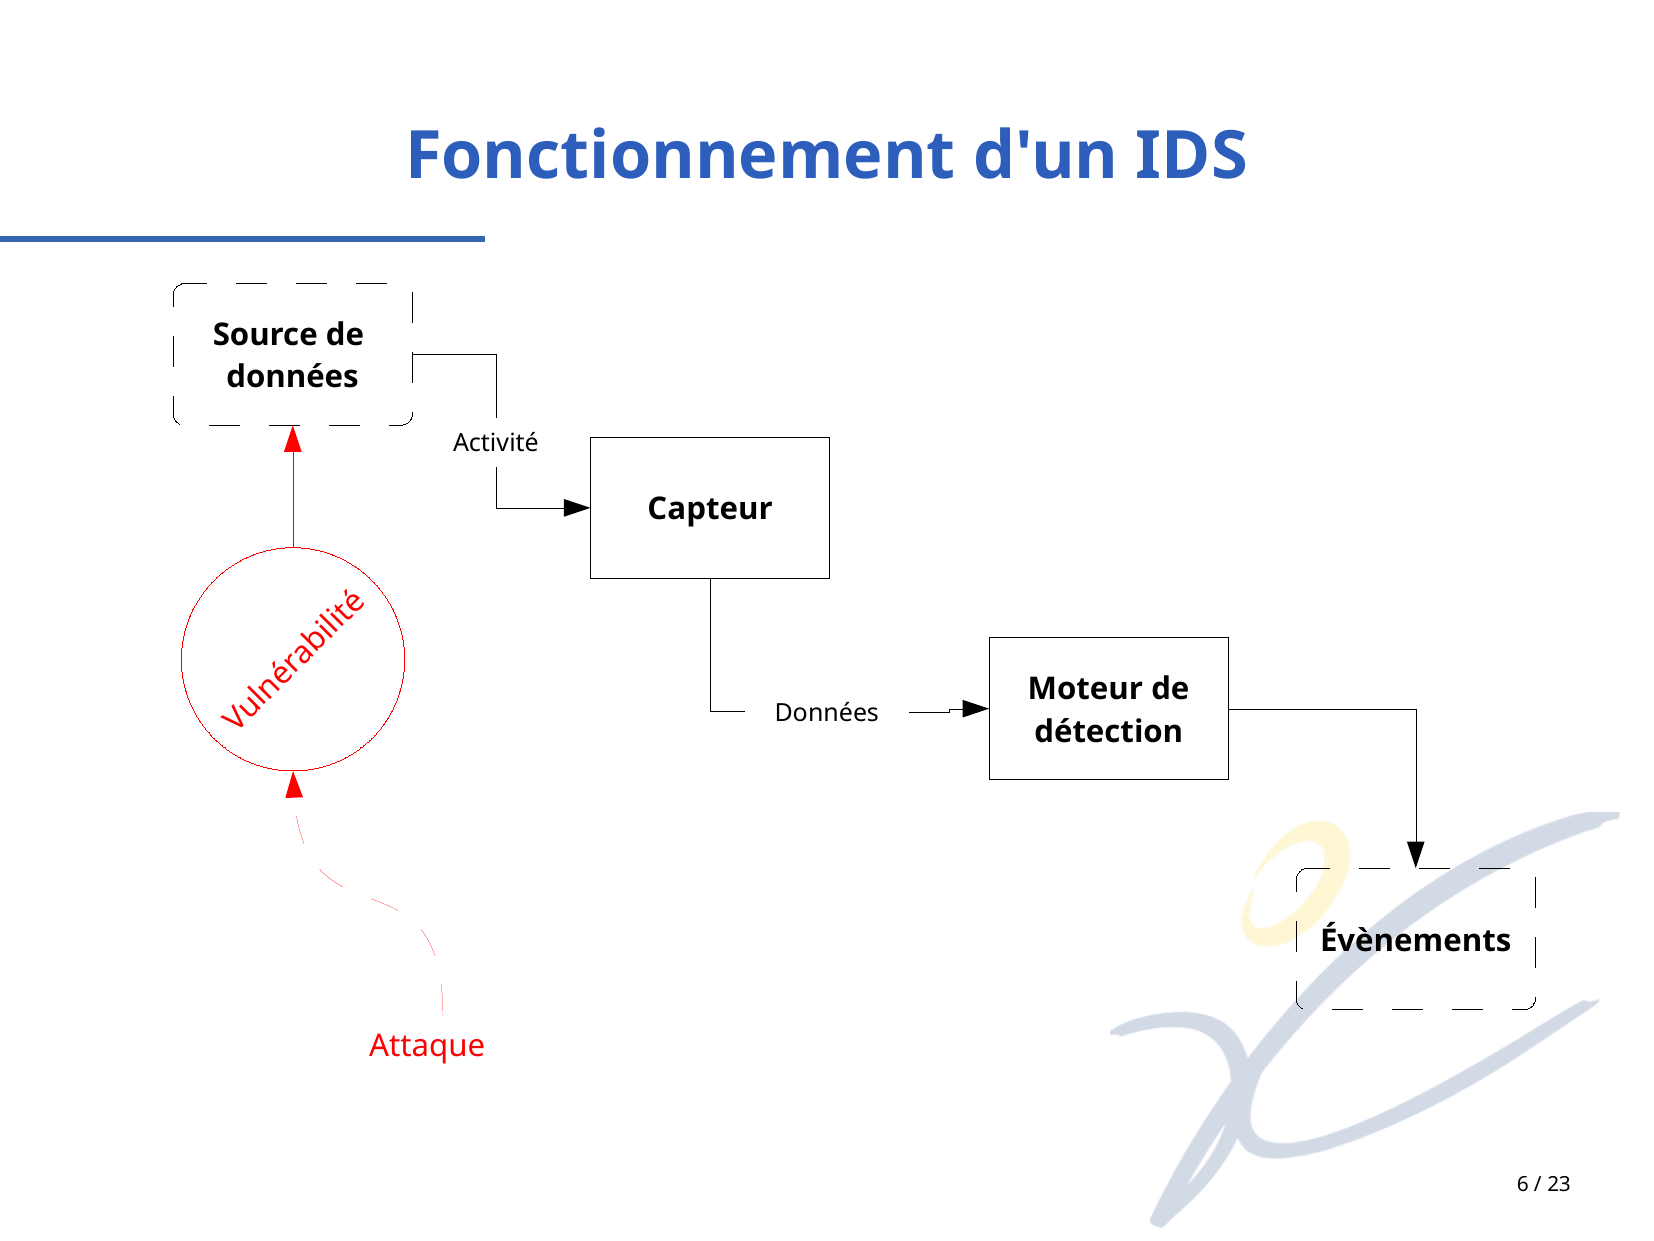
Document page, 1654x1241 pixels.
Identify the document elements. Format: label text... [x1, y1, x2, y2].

text_box Activité [425, 417, 567, 461]
picture [1548, 1176, 1558, 1191]
text_box Vulnérabilité [181, 547, 405, 771]
text_box Attaque [354, 1015, 532, 1066]
title Fonctionnement d'un IDS [82, 49, 1571, 257]
picture [1533, 1176, 1540, 1191]
text_box Évènements [1296, 868, 1536, 1010]
picture [1559, 1176, 1569, 1191]
text_box Moteur de détection [989, 637, 1229, 780]
text_box Données [744, 687, 910, 731]
picture [1517, 1176, 1527, 1191]
text_box Source de données [173, 283, 413, 426]
text_box Capteur [590, 437, 830, 579]
